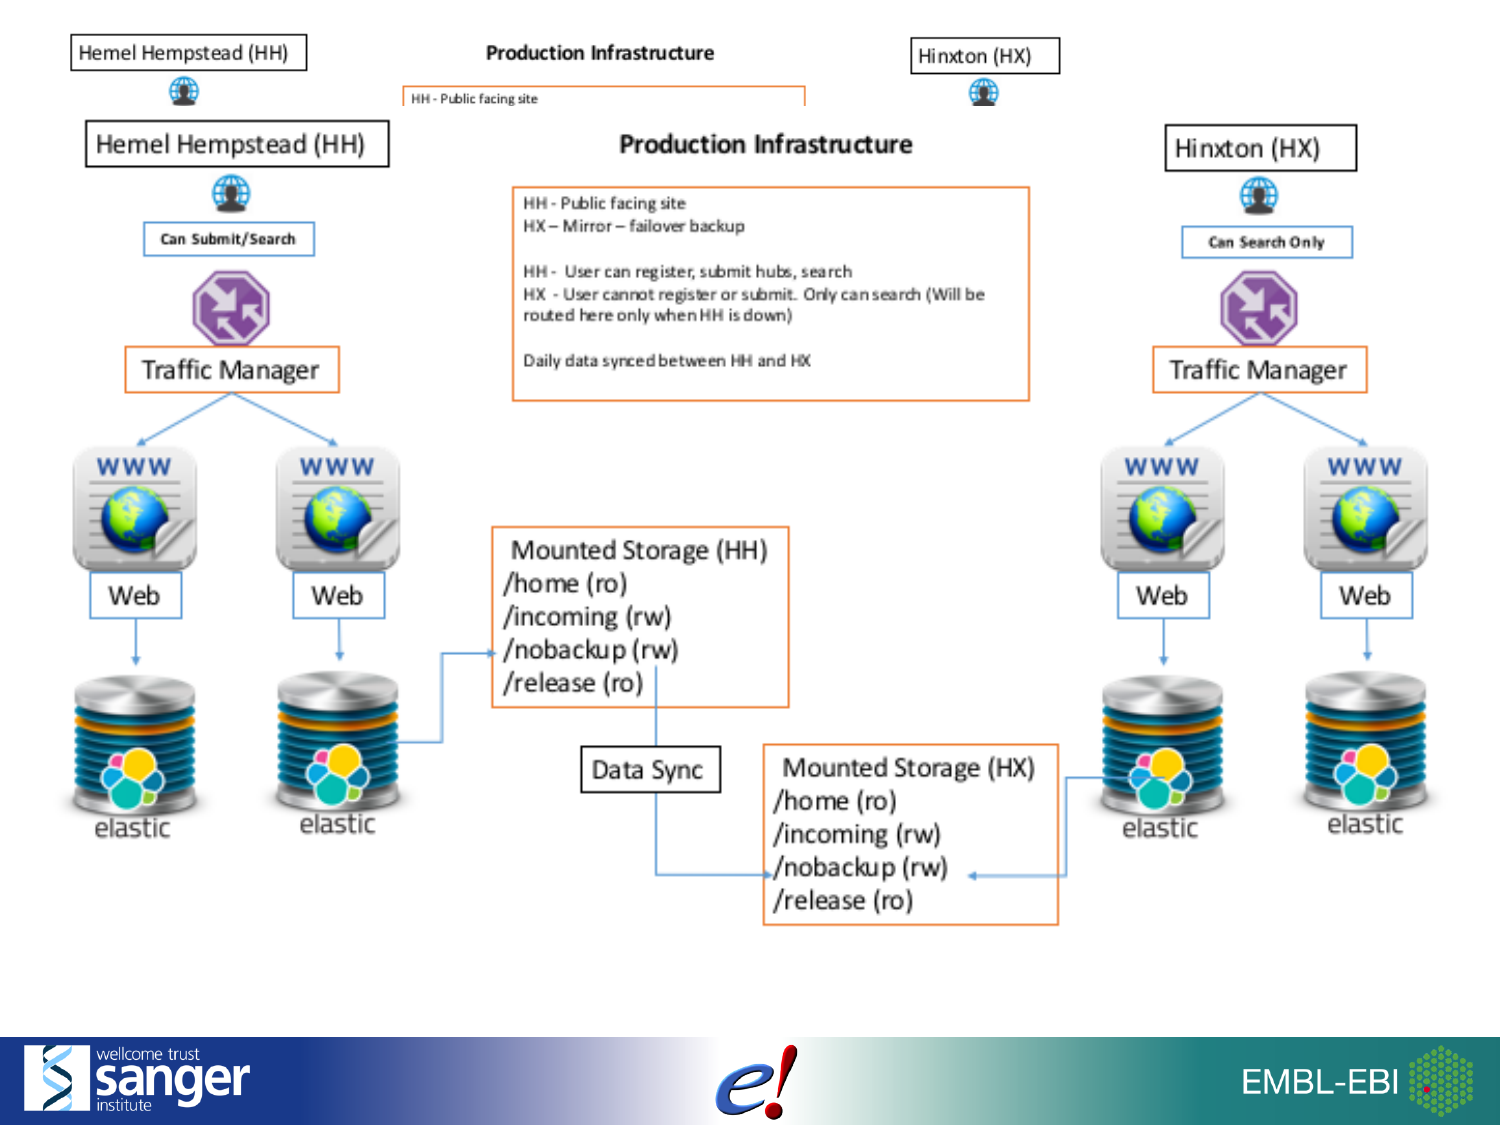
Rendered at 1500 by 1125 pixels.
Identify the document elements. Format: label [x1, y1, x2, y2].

picture [9, 23, 1500, 945]
picture [0, 1037, 1500, 1125]
